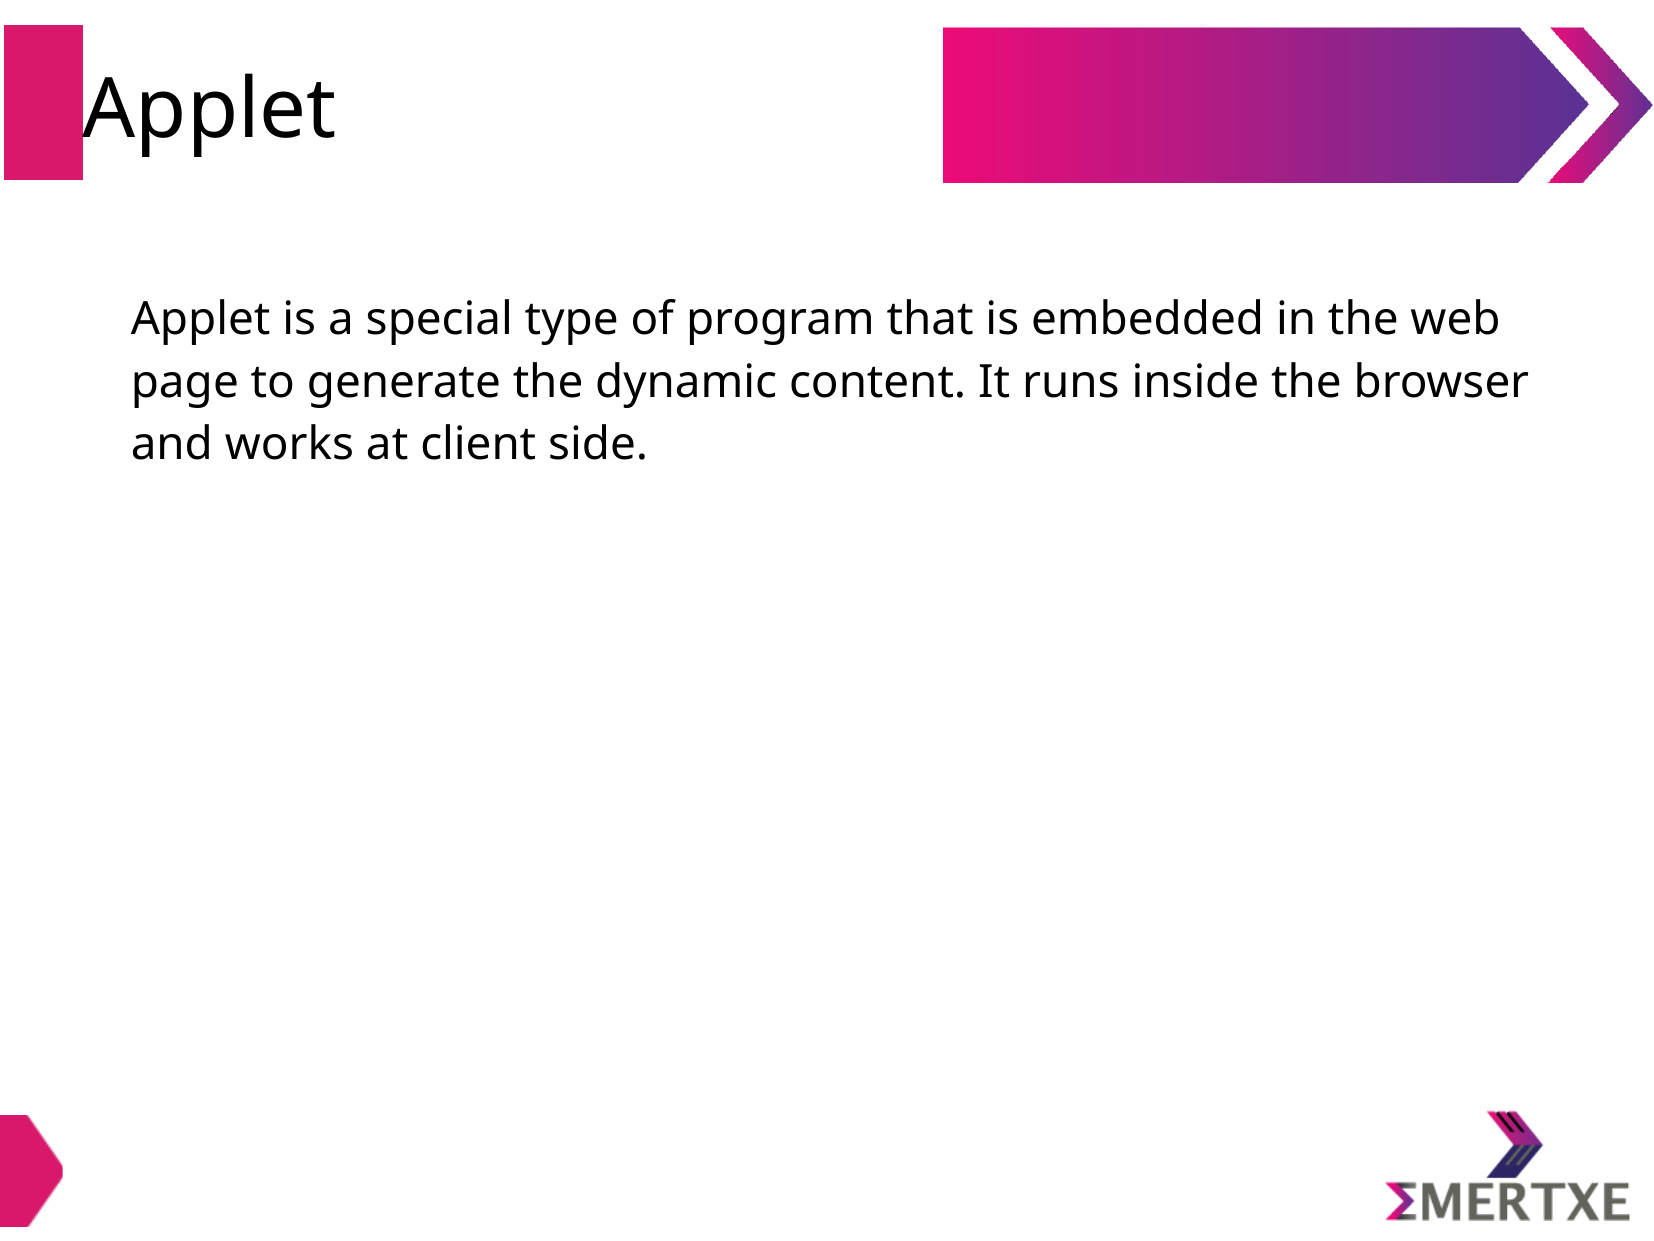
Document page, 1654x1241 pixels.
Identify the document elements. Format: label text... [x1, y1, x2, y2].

list Applet is a special type of program that is embedded in the web page to generate the dynamic content. It runs inside the browser and works at client side. [60, 285, 1549, 1006]
title Applet [82, 2, 1571, 210]
picture [1571, 27, 1653, 183]
picture [1385, 1107, 1631, 1221]
